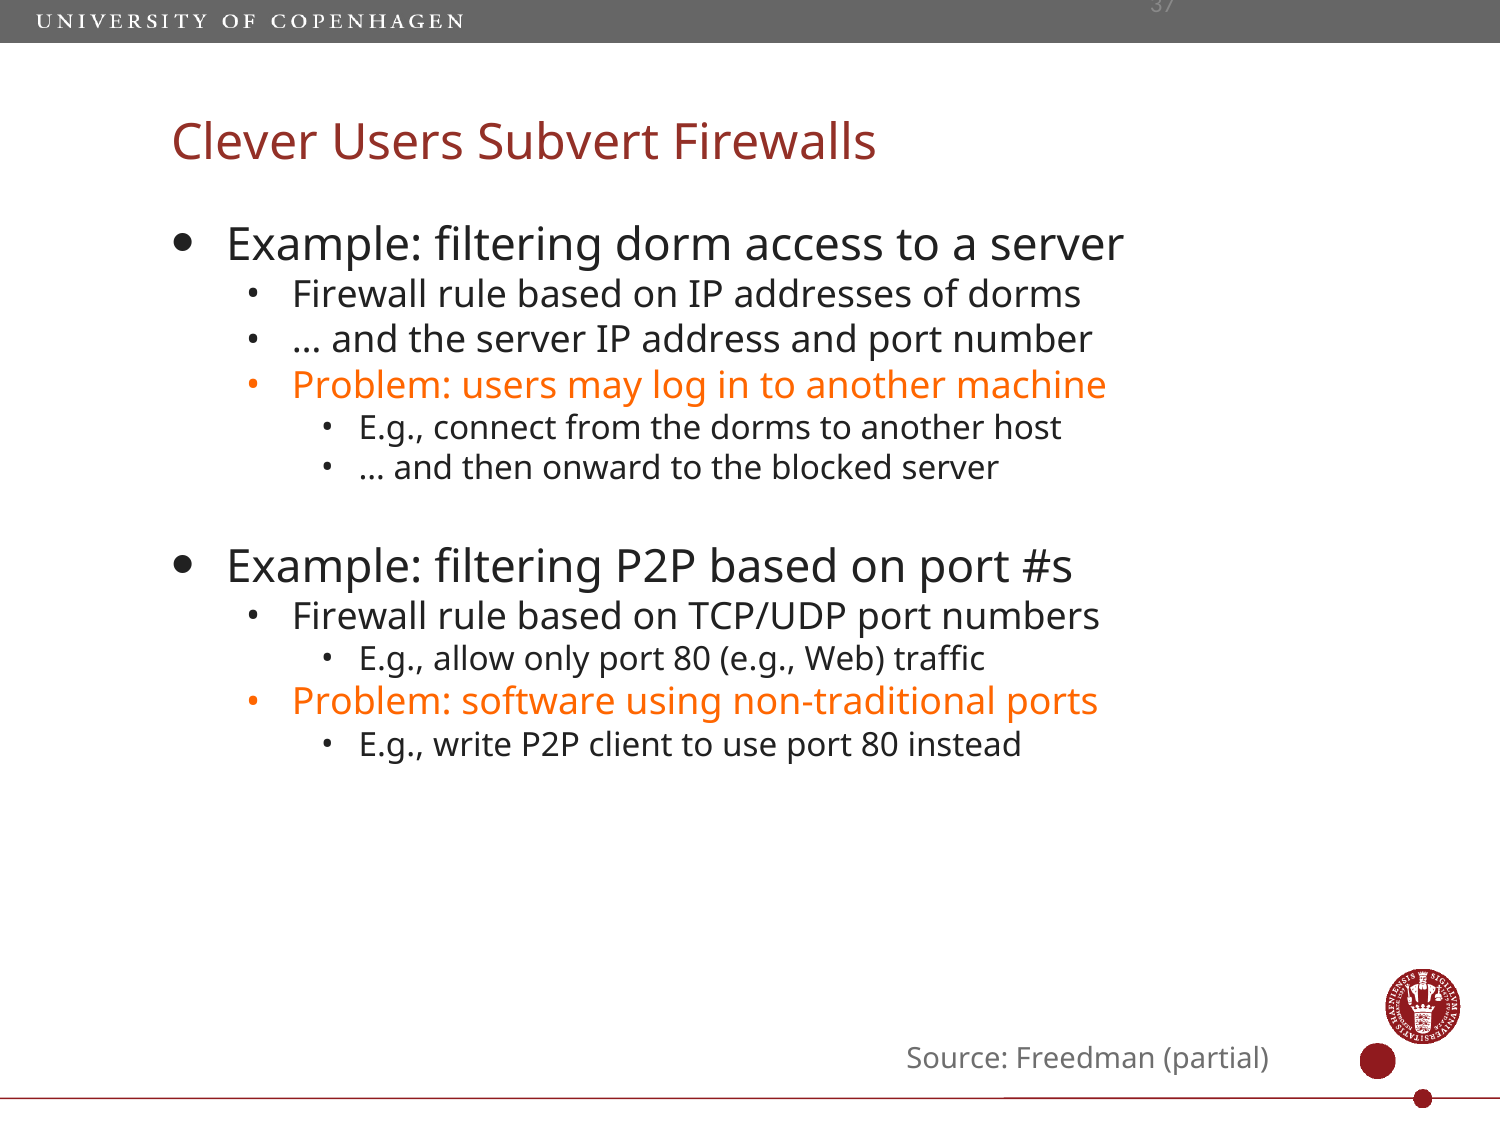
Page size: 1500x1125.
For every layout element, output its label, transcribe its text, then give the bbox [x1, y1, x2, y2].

text_box Source: Freedman (partial) [891, 1031, 1353, 1083]
text_box <number> [1149, 0, 1500, 48]
picture [0, 910, 1500, 1122]
text_box Clever Users Subvert Firewalls [171, 75, 1329, 171]
text_box Example: filtering dorm access to a server Firewall rule based on IP addresses of dorms … and the server IP address and port number Problem: users may log in to another machine E.g., connect from the dorms to another host … and then onward to the blocked server Example: filtering P2P based on port #s Firewall rule based on TCP/UDP port numbers E.g., allow only port 80 (e.g., Web) traffic Problem: software using non-traditional ports E.g., write P2P client to use port 80 instead [171, 225, 1329, 900]
